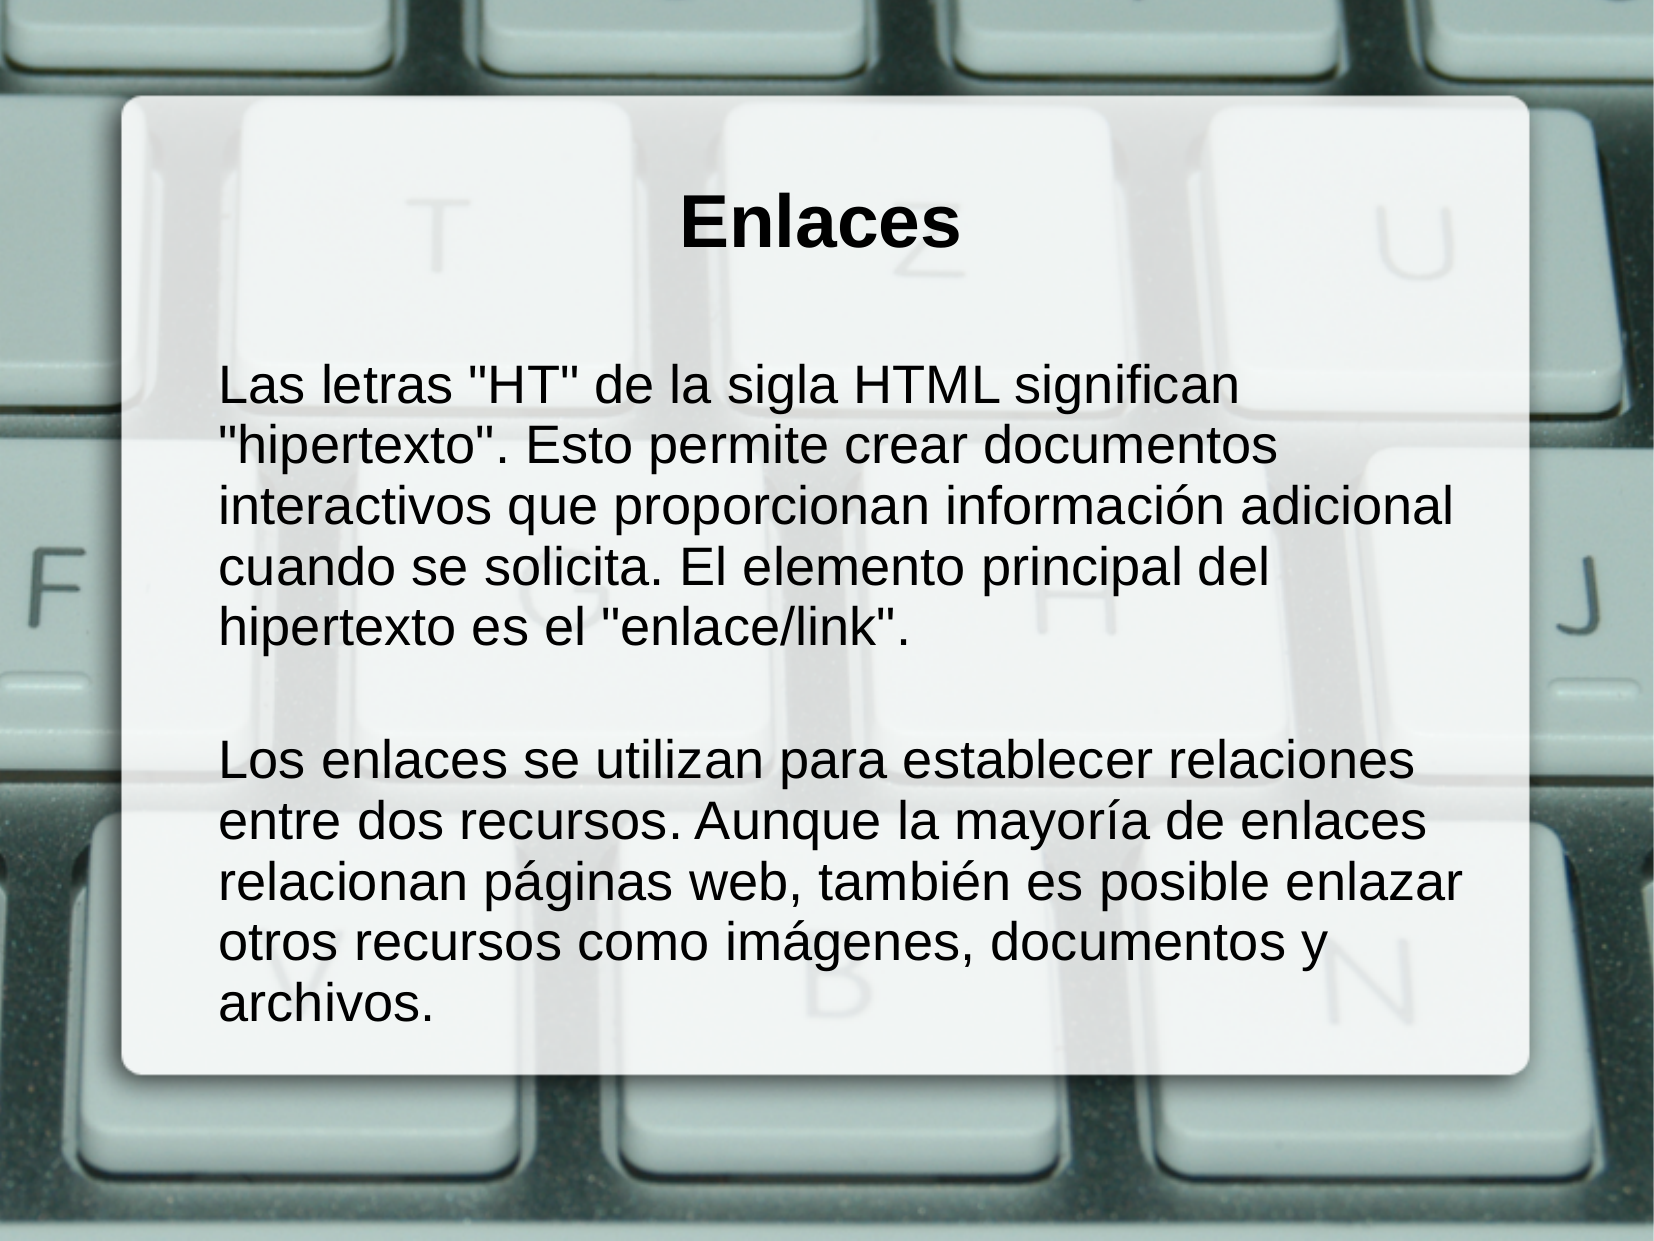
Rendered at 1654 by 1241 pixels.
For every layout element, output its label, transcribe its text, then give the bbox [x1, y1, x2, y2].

title Enlaces [135, 117, 1506, 325]
picture [0, 0, 1654, 1241]
list Las letras "HT" de la sigla HTML significan "hipertexto". Esto permite crear documentos interactivos que proporcionan información adicional cuando se solicita. El elemento principal del hipertexto es el "enlace/link". [147, 354, 1506, 729]
list Los enlaces se utilizan para establecer relaciones entre dos recursos. Aunque la mayoría de enlaces relacionan páginas web, también es posible enlazar otros recursos como imágenes, documentos y archivos. [147, 729, 1506, 1074]
